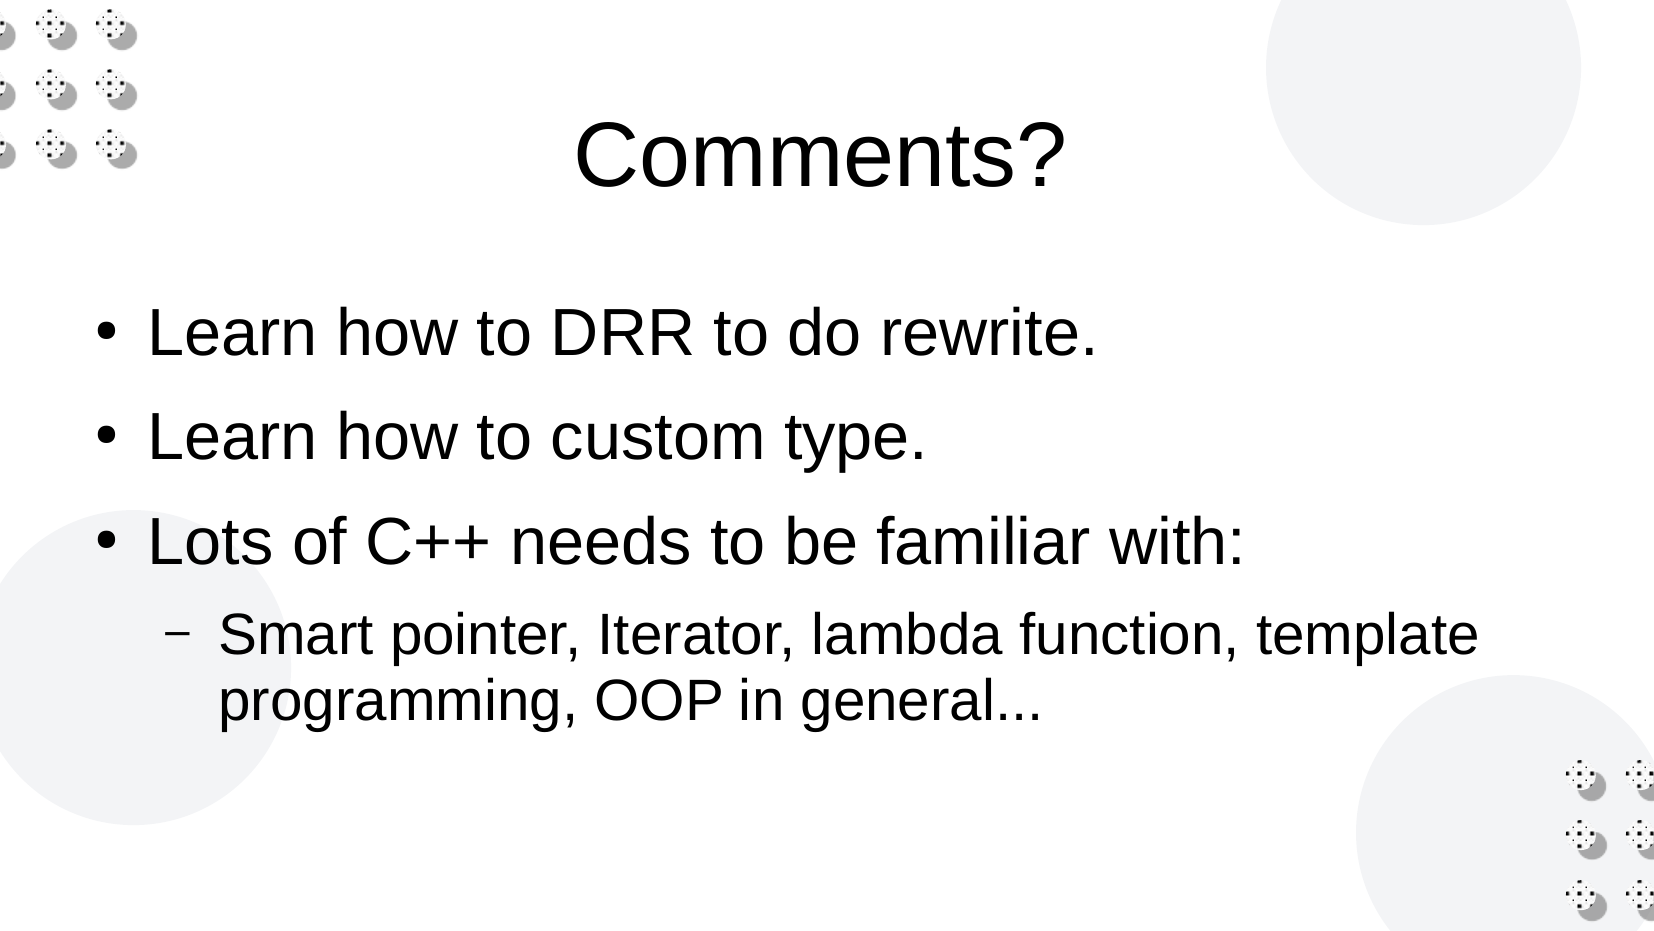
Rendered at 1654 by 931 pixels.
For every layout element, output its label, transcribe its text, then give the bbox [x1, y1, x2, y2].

picture [0, 72, 6, 97]
picture [0, 12, 6, 37]
picture [35, 129, 67, 160]
picture [1625, 820, 1654, 851]
picture [98, 69, 124, 76]
picture [35, 9, 66, 40]
picture [1565, 760, 1596, 791]
picture [1565, 880, 1596, 911]
picture [1565, 820, 1596, 851]
picture [35, 69, 66, 100]
picture [1625, 880, 1654, 911]
title Comments? [76, 76, 1565, 233]
list Learn how to DRR to do rewrite. Learn how to custom type. Lots of C++ needs to be familiar with: Smart pointer, Iterator, lambda function, template programming, OOP in general... [76, 295, 1565, 835]
picture [0, 132, 7, 157]
picture [1625, 760, 1654, 791]
picture [95, 9, 126, 40]
